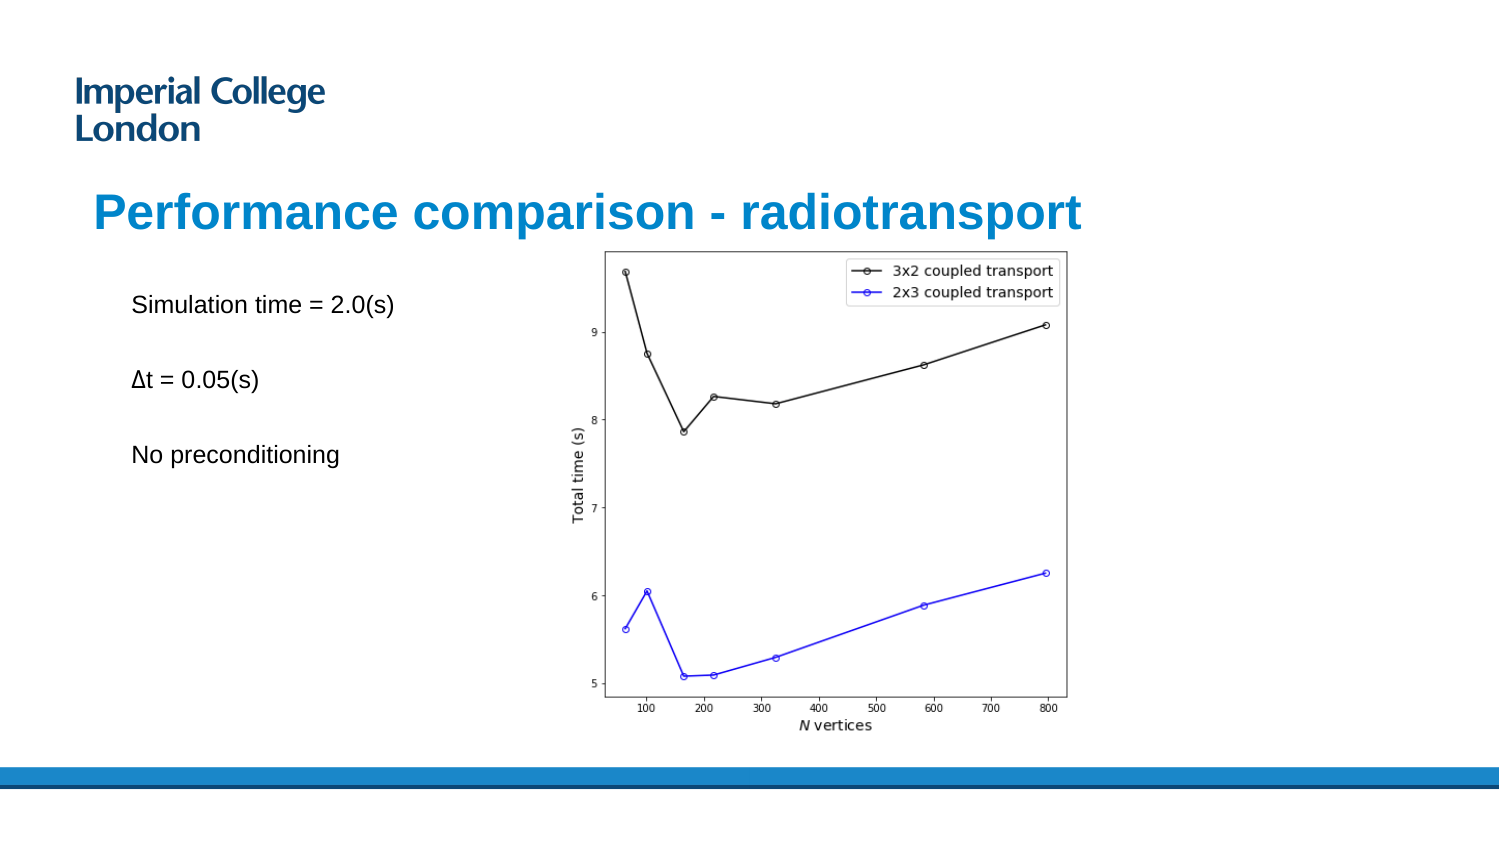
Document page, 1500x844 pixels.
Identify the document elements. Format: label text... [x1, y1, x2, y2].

picture [0, 0, 1499, 844]
text_box Performance comparison - radiotransport [78, 177, 1276, 304]
list Simulation time = 2.0(s) Δt = 0.05(s) No preconditioning [75, 288, 485, 718]
